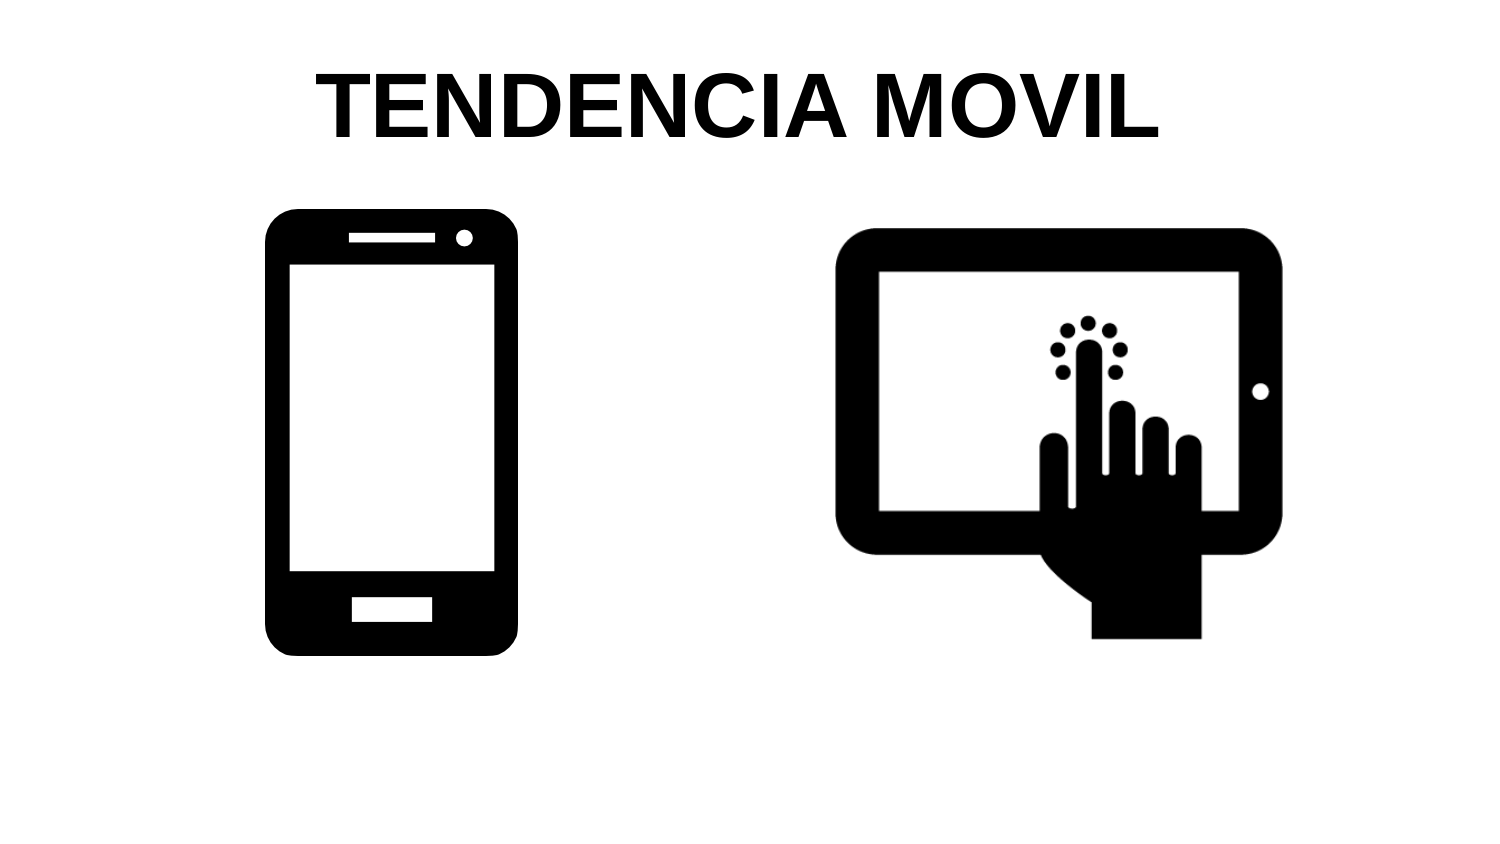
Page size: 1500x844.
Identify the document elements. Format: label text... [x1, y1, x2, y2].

text_box TENDENCIA MOVIL [300, 39, 1500, 181]
picture [835, 228, 1283, 640]
picture [265, 209, 518, 656]
